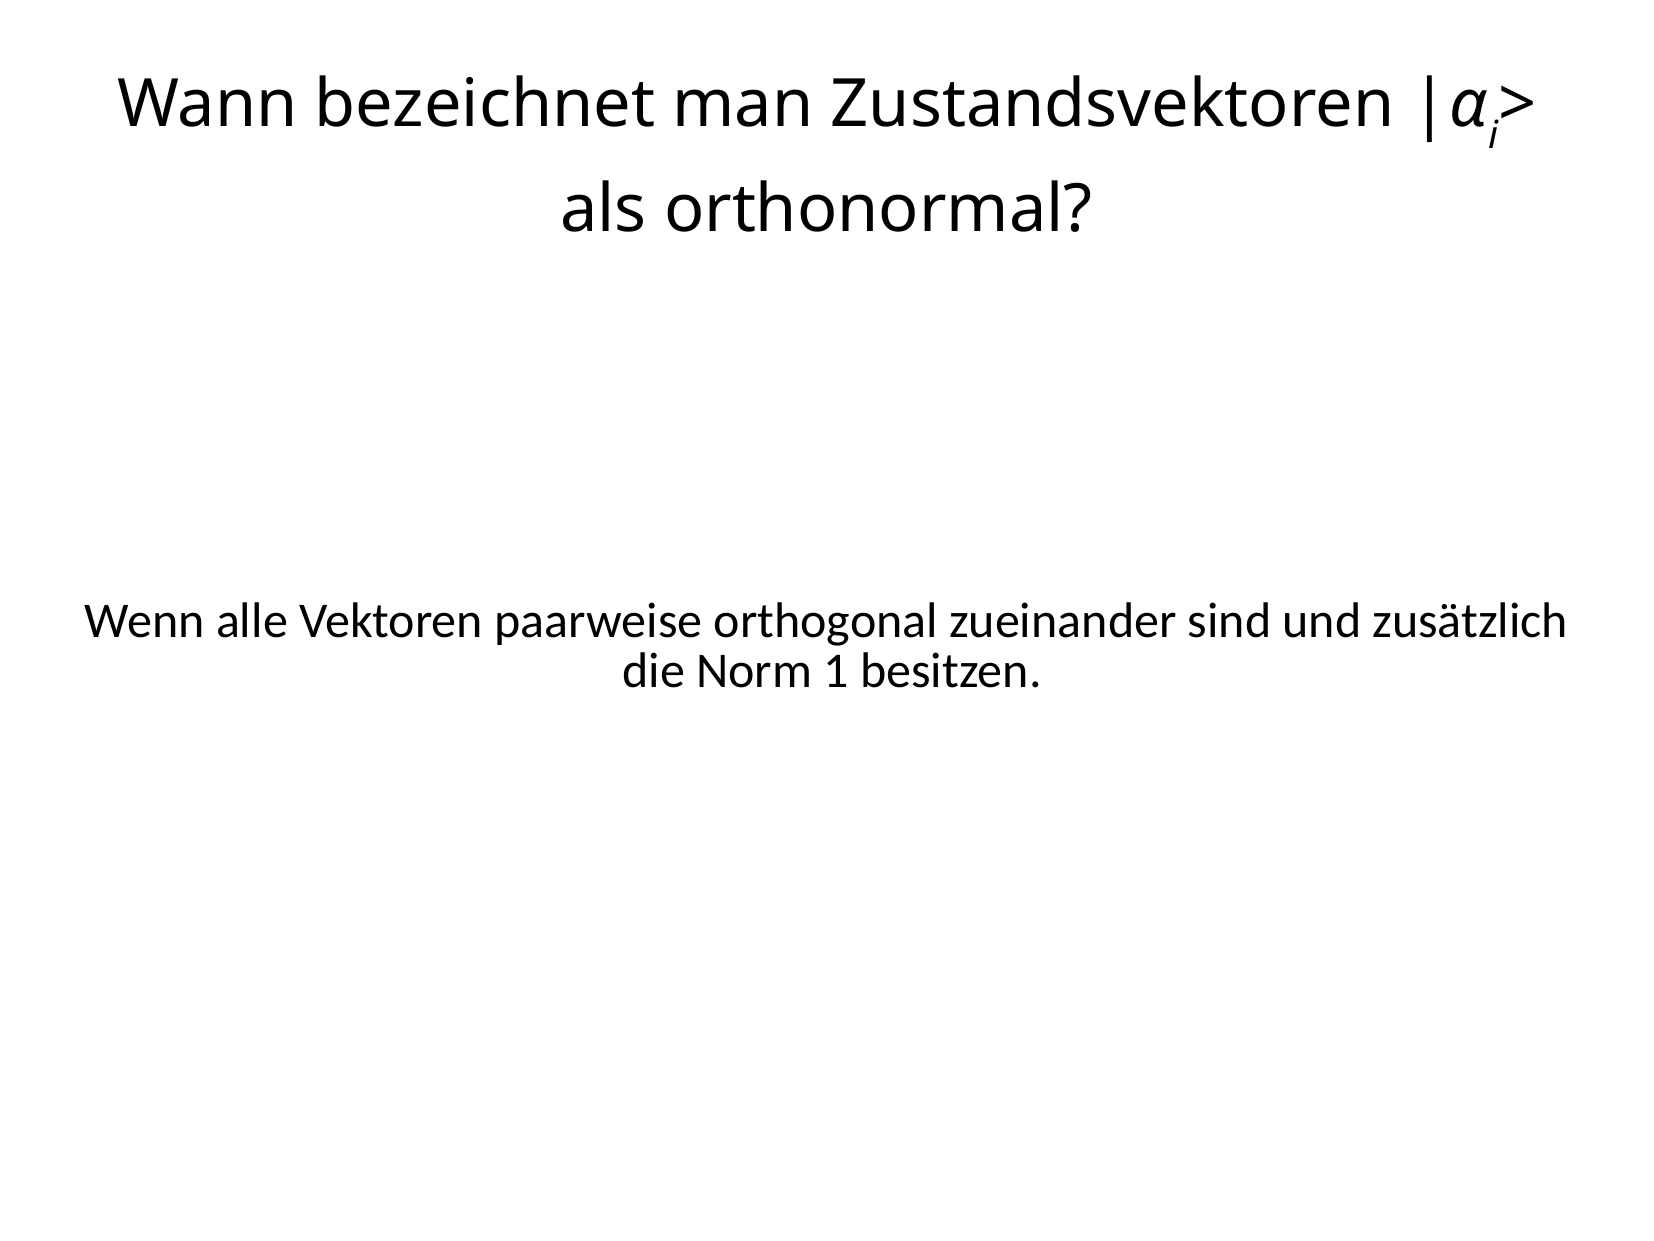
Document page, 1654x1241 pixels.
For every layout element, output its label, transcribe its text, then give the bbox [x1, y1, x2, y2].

title Wann bezeichnet man Zustandsvektoren |αi> als orthonormal? [82, 49, 1571, 257]
subtitle Wenn alle Vektoren paarweise orthogonal zueinander sind und zusätzlich die Norm 1 besitzen. [82, 290, 1571, 1010]
